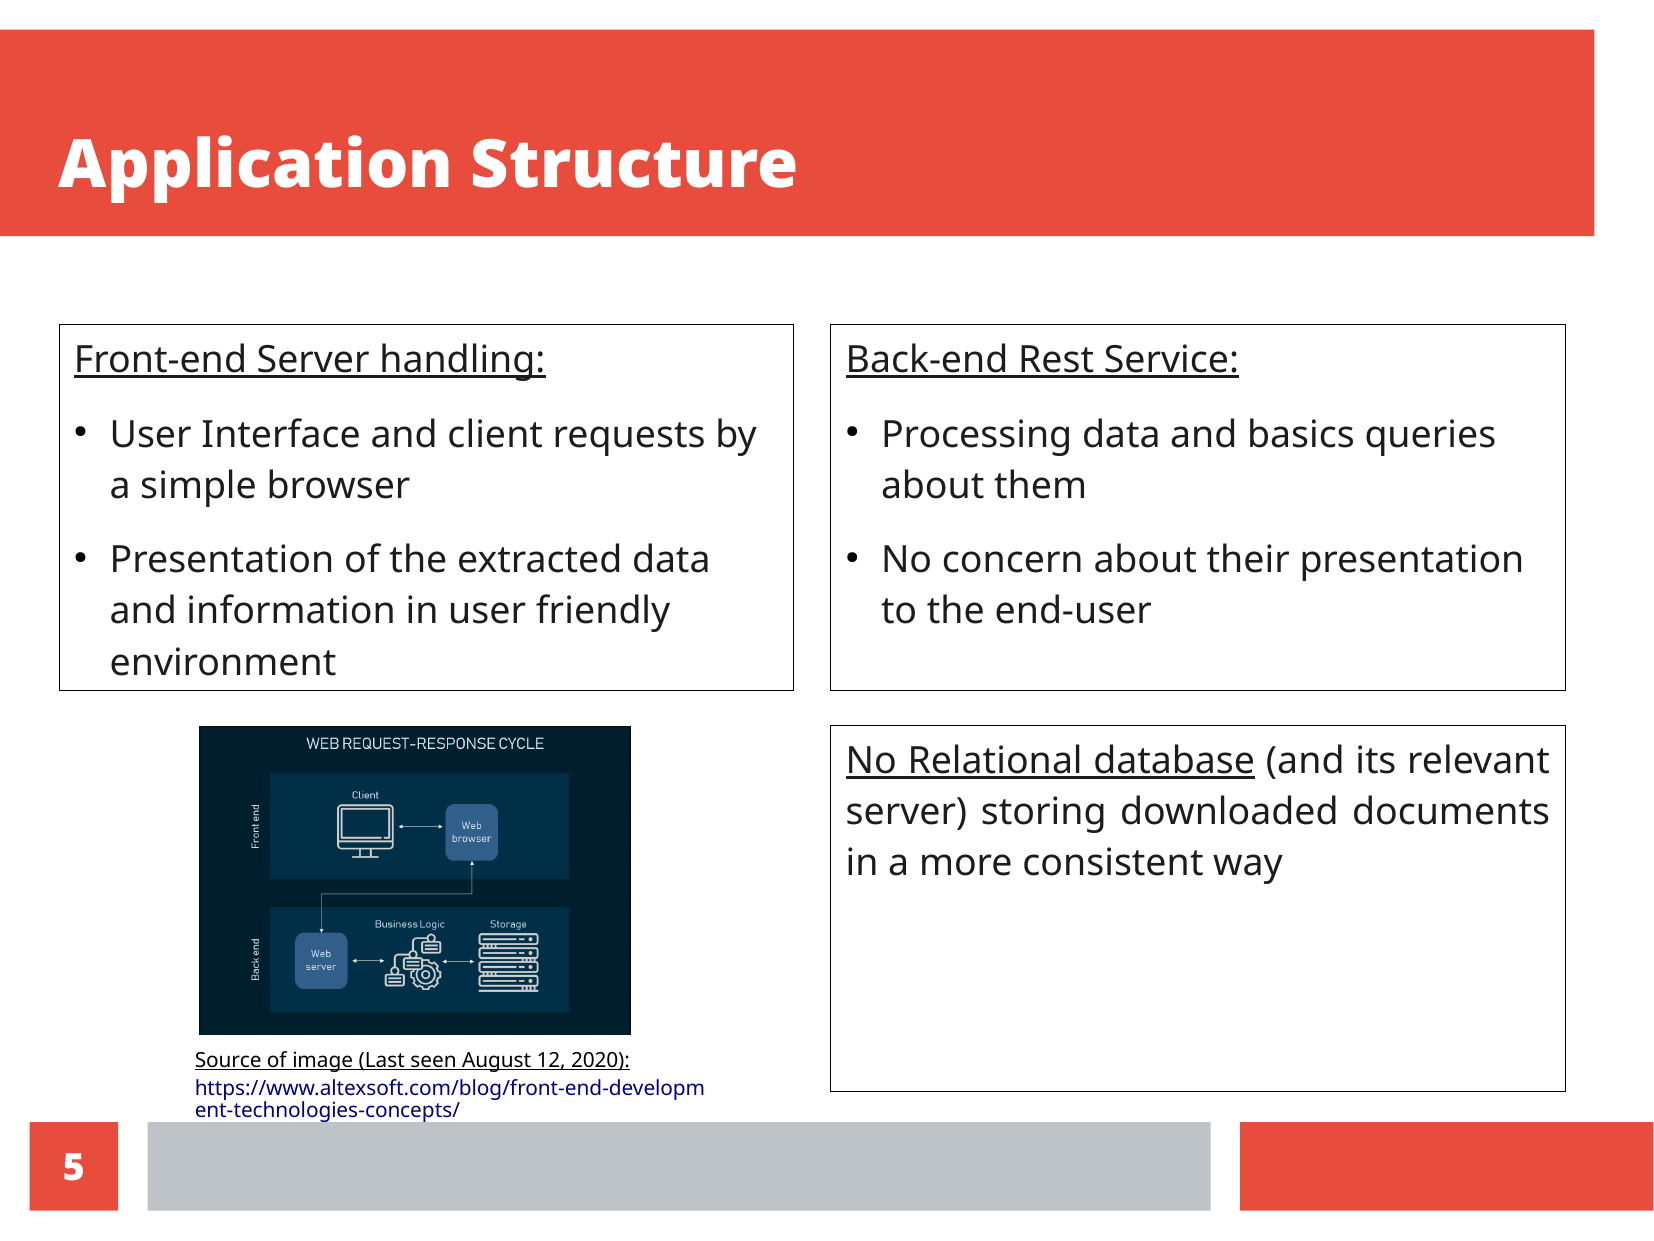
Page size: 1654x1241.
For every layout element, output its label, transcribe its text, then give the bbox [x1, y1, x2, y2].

text_box Source of image (Last seen August 12, 2020): https://www.altexsoft.com/blog/front-end-development-technologies-concepts/ [180, 1037, 721, 1126]
picture [199, 726, 631, 1036]
list Back-end Rest Service: Processing data and basics queries about them No concern about their presentation to the end-user [830, 324, 1566, 691]
title Application Structure [59, 59, 1595, 207]
text_box [75, 1065, 826, 1167]
list No Relational database (and its relevant server) storing downloaded documents in a more consistent way [830, 725, 1566, 1092]
list Front-end Server handling: User Interface and client requests by a simple browser Presentation of the extracted data and information in user friendly environment [59, 324, 794, 691]
